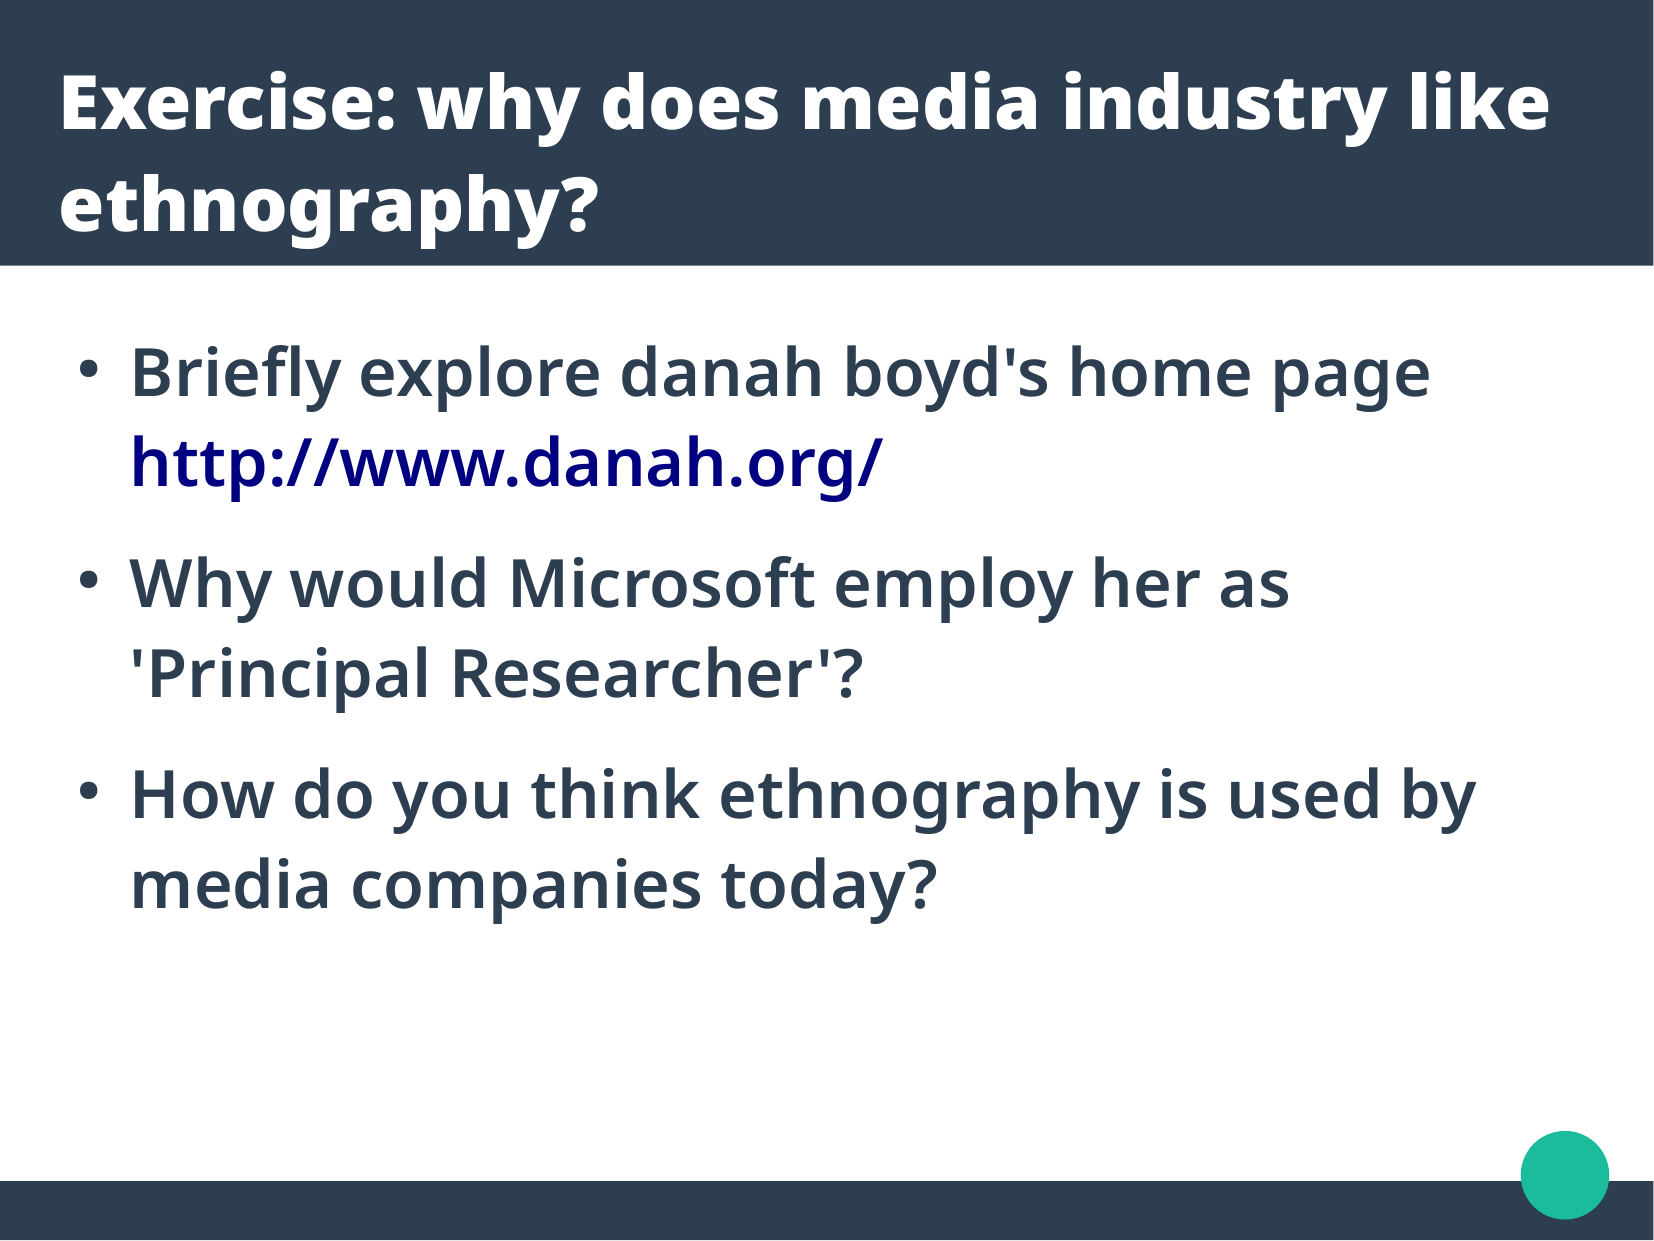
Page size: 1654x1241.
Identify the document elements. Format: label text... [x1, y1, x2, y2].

title Exercise: why does media industry like ethnography? [59, 49, 1595, 207]
list Briefly explore danah boyd's home page http://www.danah.org/ Why would Microsoft employ her as 'Principal Researcher'? How do you think ethnography is used by media companies today? [59, 324, 1595, 1152]
